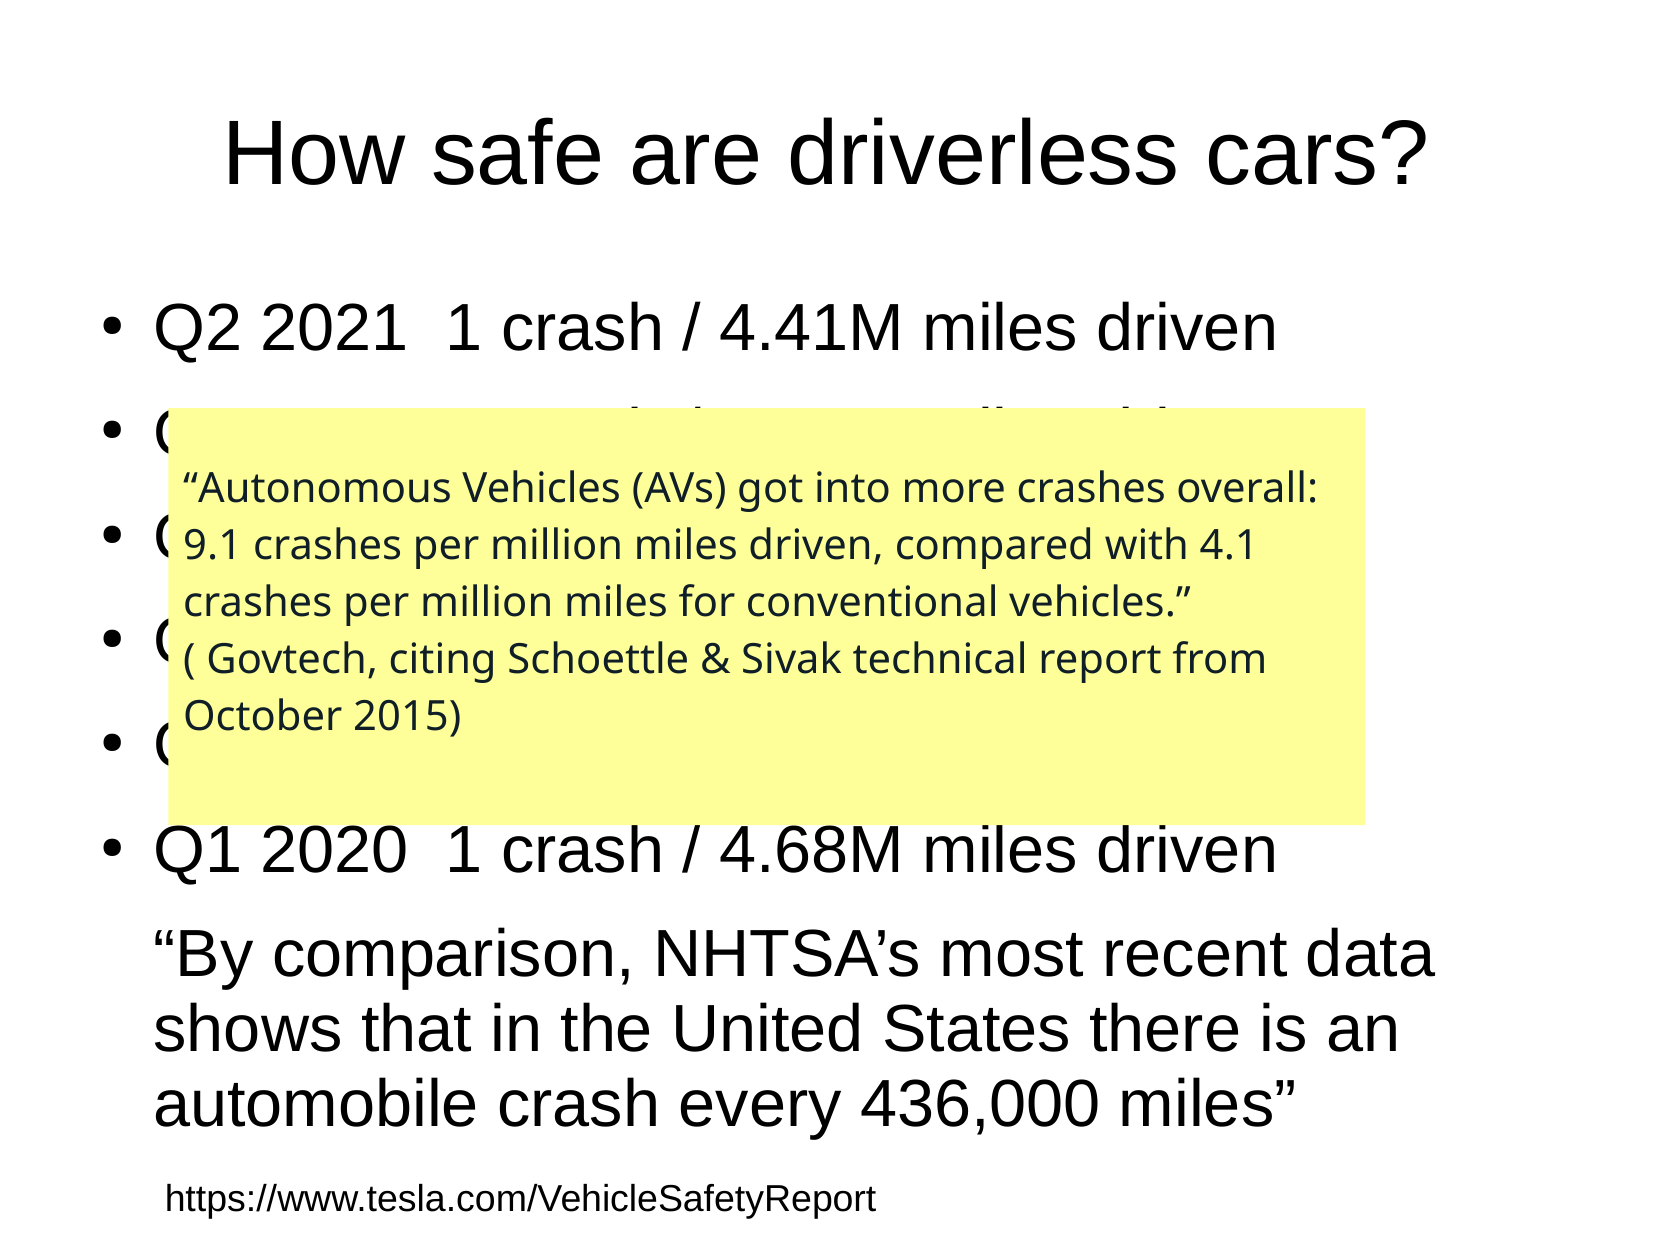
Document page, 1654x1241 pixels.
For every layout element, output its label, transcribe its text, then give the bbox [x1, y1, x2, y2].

list Q2 2021 1 crash / 4.41M miles driven Q1 2021 1 crash / 4.19M miles driven Q4 2021 1 crash / 3.45M miles driven Q3 2020 1 crash / 4.59M miles driven Q2 2020 1 crash / 4.53M miles driven Q1 2020 1 crash / 4.68M miles driven “By comparison, NHTSA’s most recent data shows that in the United States there is an automobile crash every 436,000 miles” [82, 290, 1571, 1241]
text_box https://www.tesla.com/VehicleSafetyReport [150, 1170, 897, 1227]
text_box “Autonomous Vehicles (AVs) got into more crashes overall: 9.1 crashes per million miles driven, compared with 4.1 crashes per million miles for conventional vehicles.” ( Govtech, citing Schoettle & Sivak technical report from October 2015) [168, 408, 1366, 826]
title How safe are driverless cars? [82, 49, 1571, 257]
